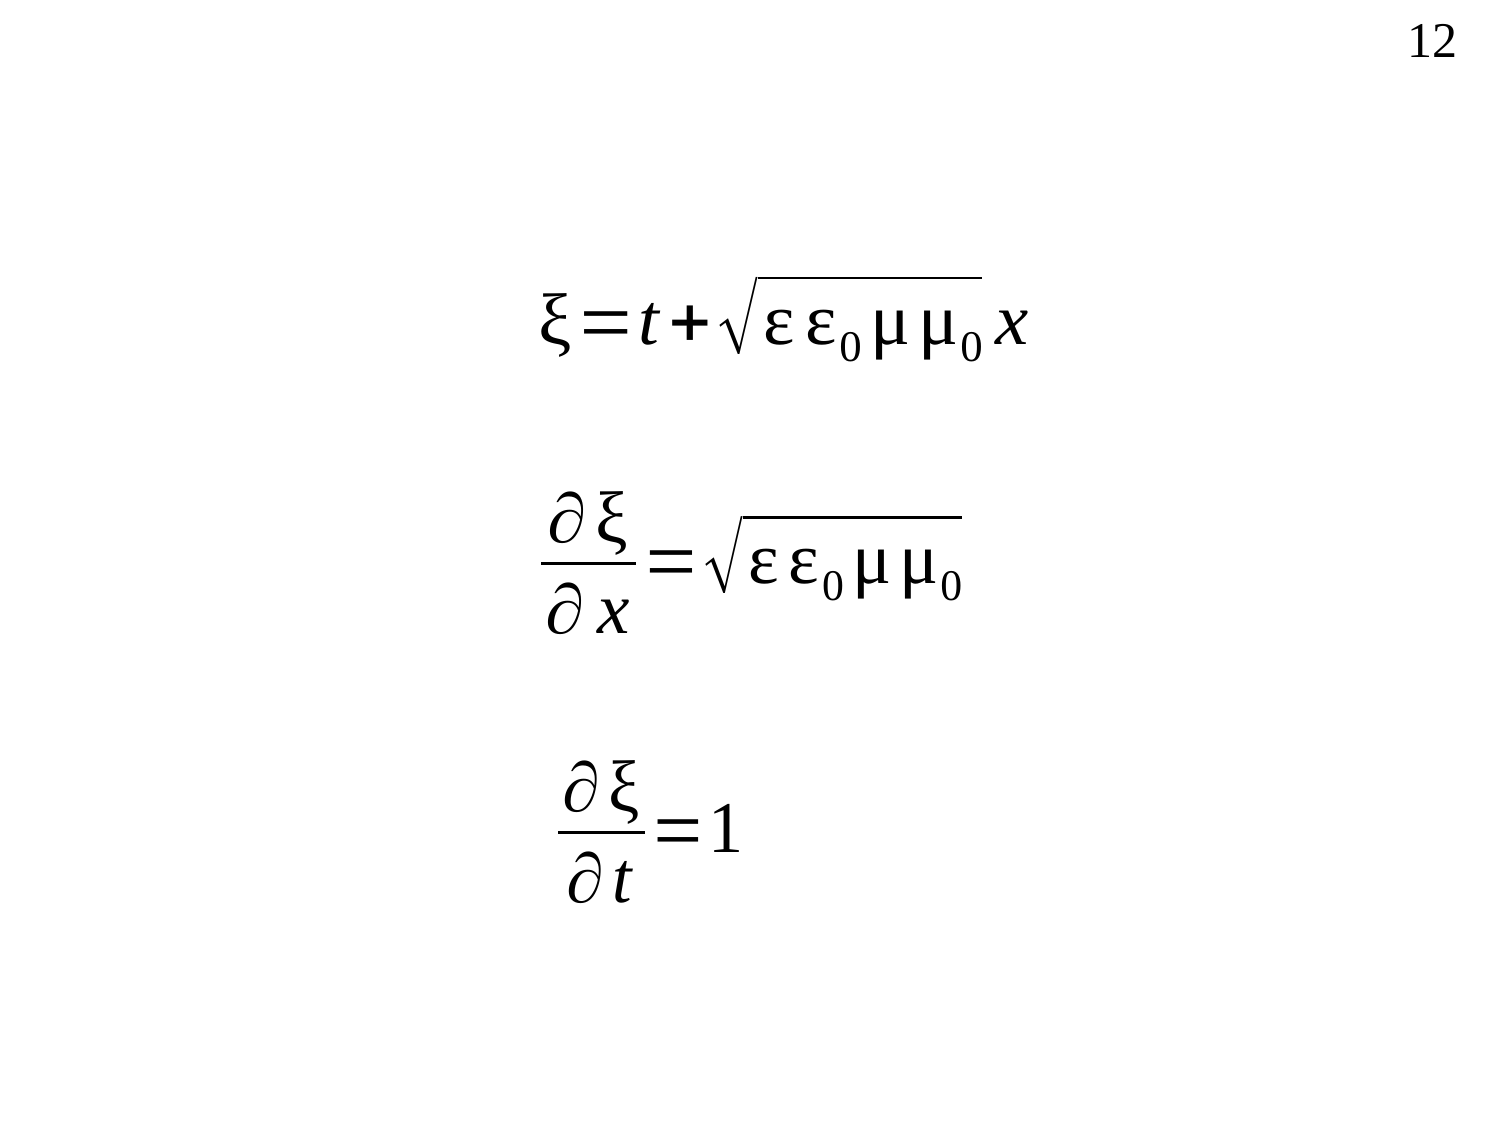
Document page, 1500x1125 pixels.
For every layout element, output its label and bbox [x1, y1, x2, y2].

chart [506, 273, 1064, 371]
chart [525, 745, 773, 919]
chart [506, 476, 994, 650]
